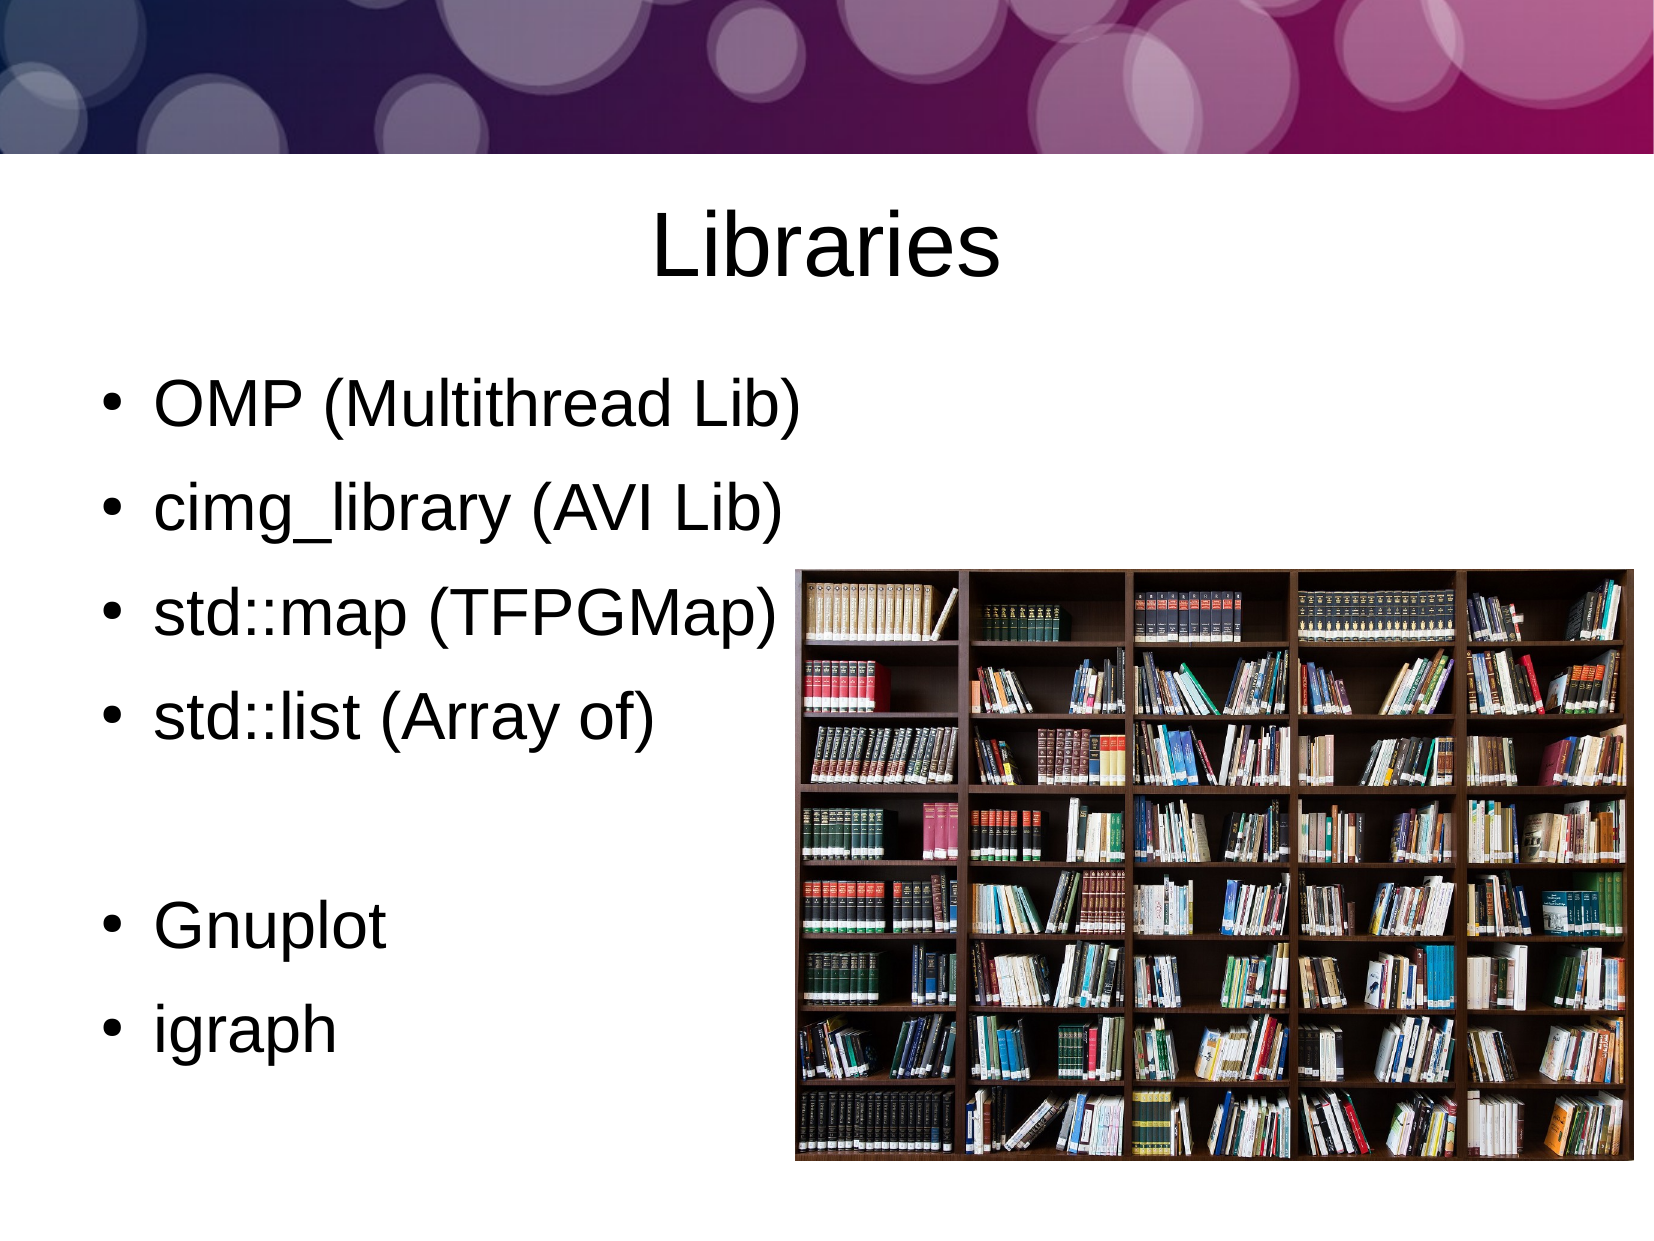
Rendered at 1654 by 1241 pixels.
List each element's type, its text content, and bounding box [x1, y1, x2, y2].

title Libraries [82, 159, 1571, 331]
picture [0, 0, 1654, 154]
list OMP (Multithread Lib) cimg_library (AVI Lib) std::map (TFPGMap) std::list (Array of) Gnuplot igraph [82, 366, 1571, 1087]
picture [795, 569, 1634, 1161]
